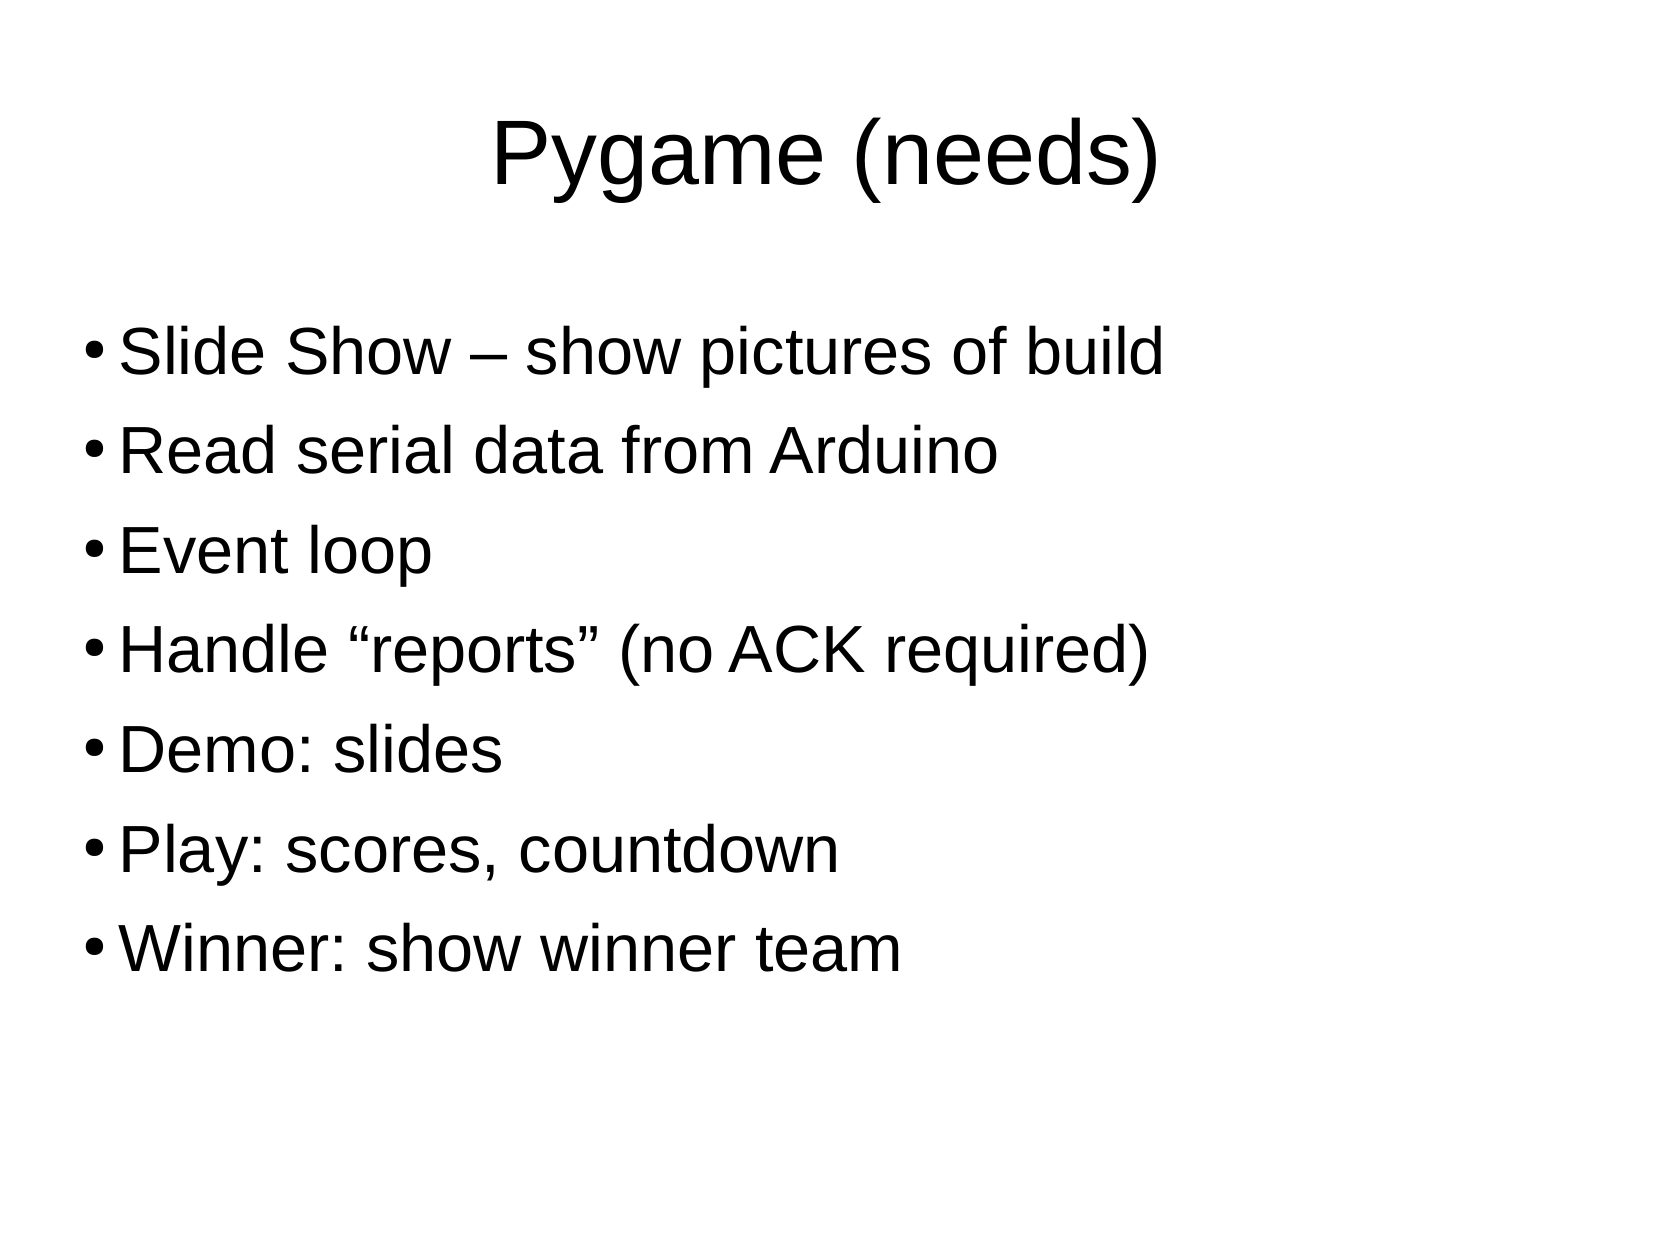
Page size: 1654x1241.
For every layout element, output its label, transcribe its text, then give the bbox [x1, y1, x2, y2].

subtitle Slide Show – show pictures of build Read serial data from Arduino Event loop Handle “reports” (no ACK required) Demo: slides Play: scores, countdown Winner: show winner team [82, 290, 1571, 1010]
title Pygame (needs) [82, 49, 1571, 257]
